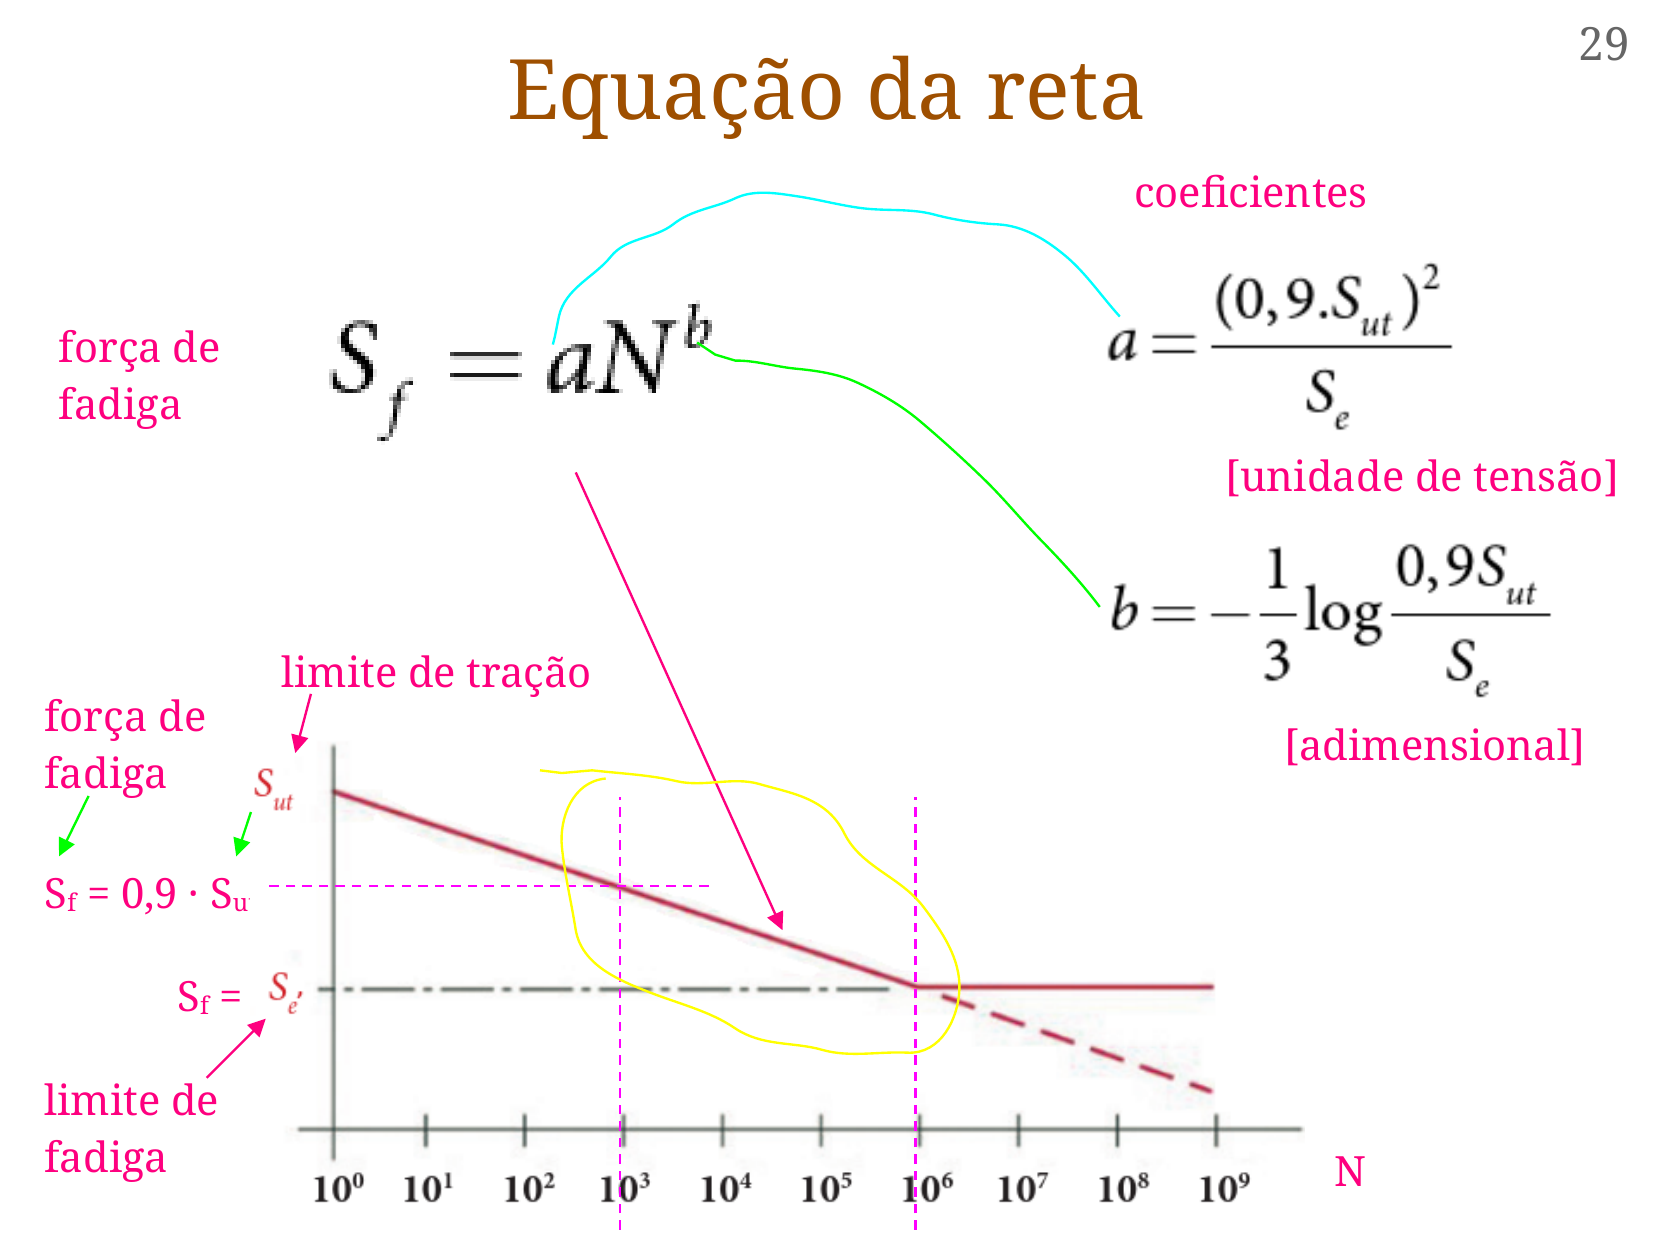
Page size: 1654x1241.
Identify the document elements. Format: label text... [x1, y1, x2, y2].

text_box Sf = 0,9 · Sut [29, 856, 250, 929]
picture [309, 280, 753, 458]
text_box coeficientes [1119, 155, 1383, 228]
text_box força de fadiga [44, 310, 281, 439]
text_box limite de tração [266, 634, 607, 707]
text_box Sf = [162, 959, 296, 1032]
picture [1087, 250, 1477, 440]
picture [1092, 515, 1565, 709]
title Equação da reta [59, 29, 1595, 148]
text_box N [1319, 1134, 1409, 1207]
text_box força de fadiga [29, 679, 222, 865]
text_box limite de fadiga [29, 1062, 237, 1241]
text_box [adimensional] [1269, 708, 1625, 781]
text_box [unidade de tensão] [1210, 439, 1639, 511]
picture [250, 738, 1305, 1216]
